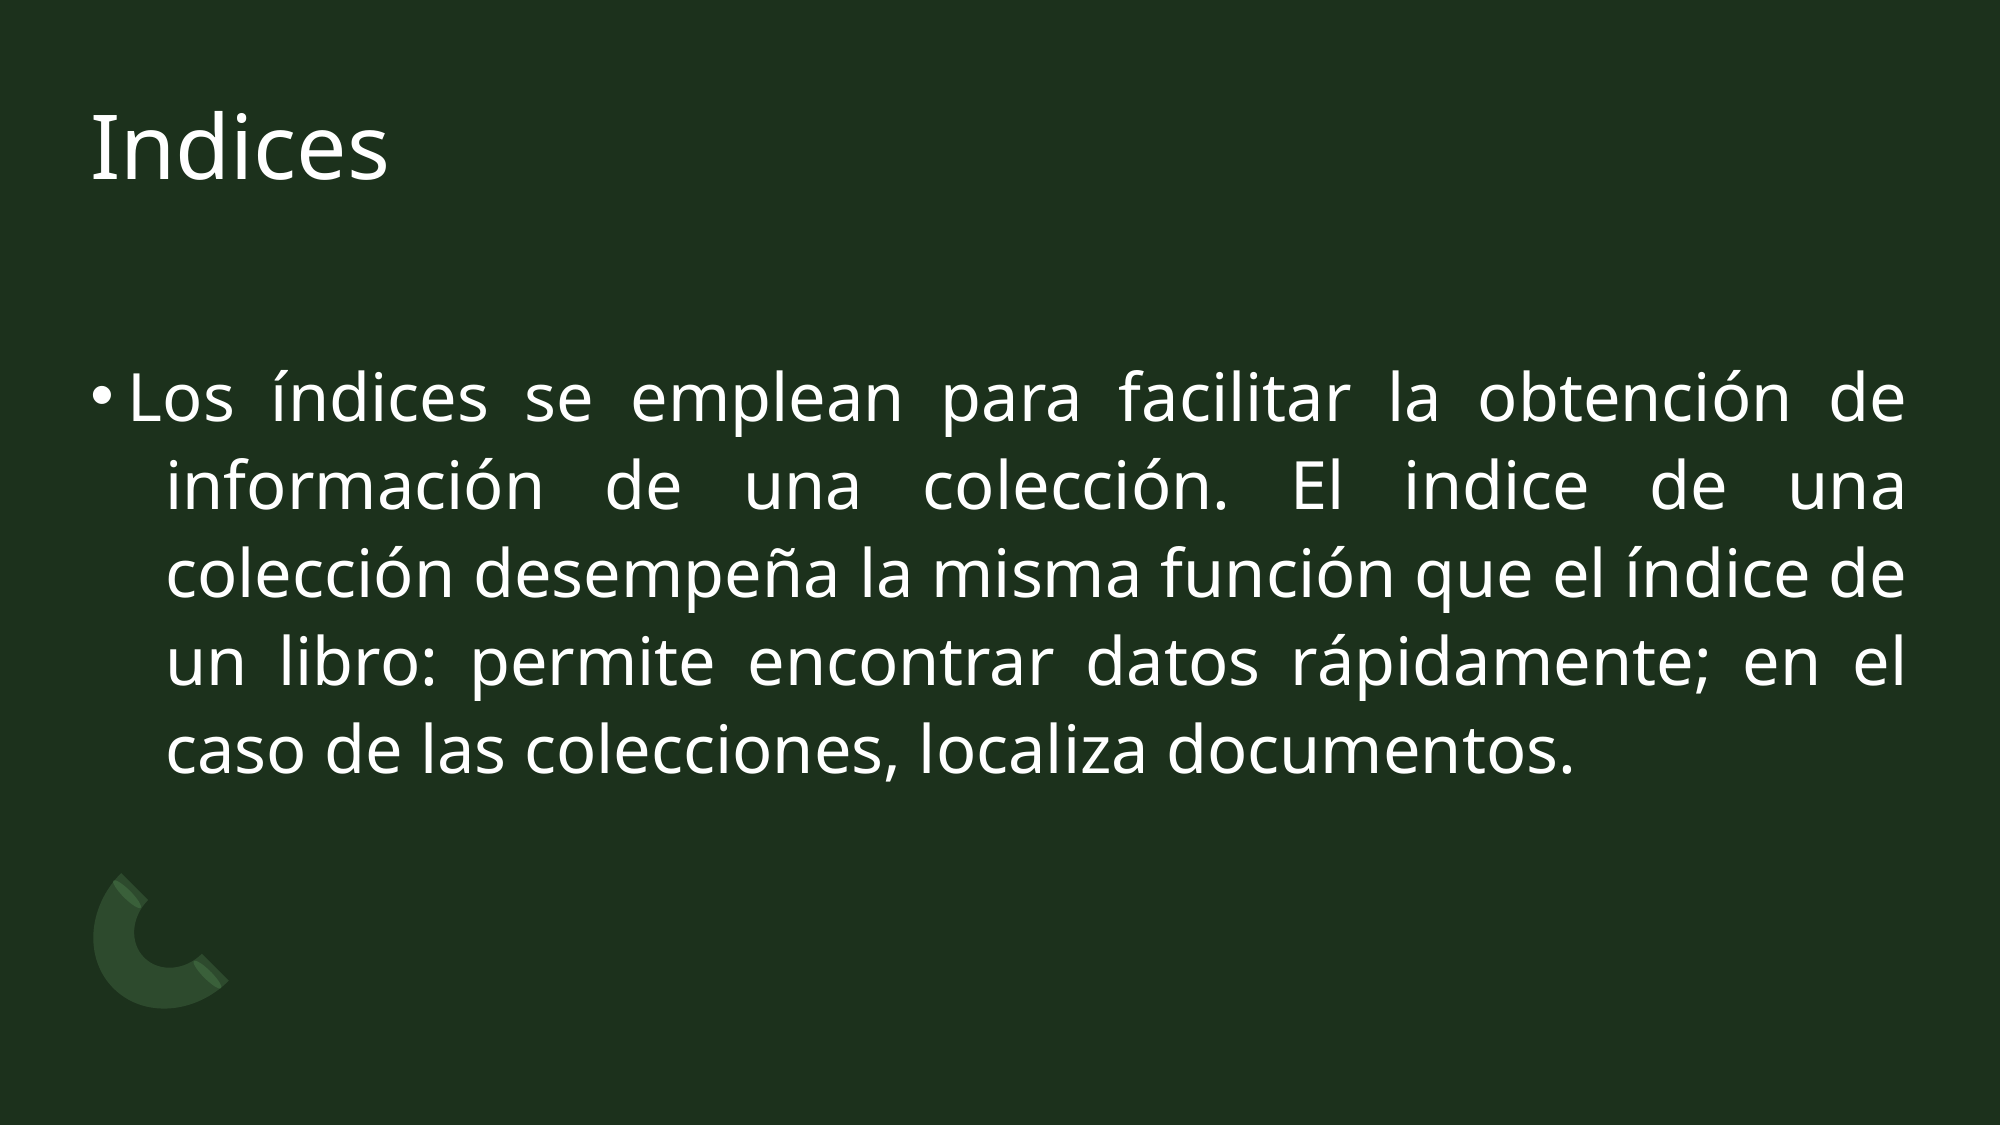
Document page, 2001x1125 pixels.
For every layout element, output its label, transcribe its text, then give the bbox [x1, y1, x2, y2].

title Indices [90, 90, 1910, 309]
list Los índices se emplean para facilitar la obtención de información de una colección. El indice de una colección desempeña la misma función que el índice de un libro: permite encontrar datos rápidamente; en el caso de las colecciones, localiza documentos. [90, 346, 1910, 1000]
